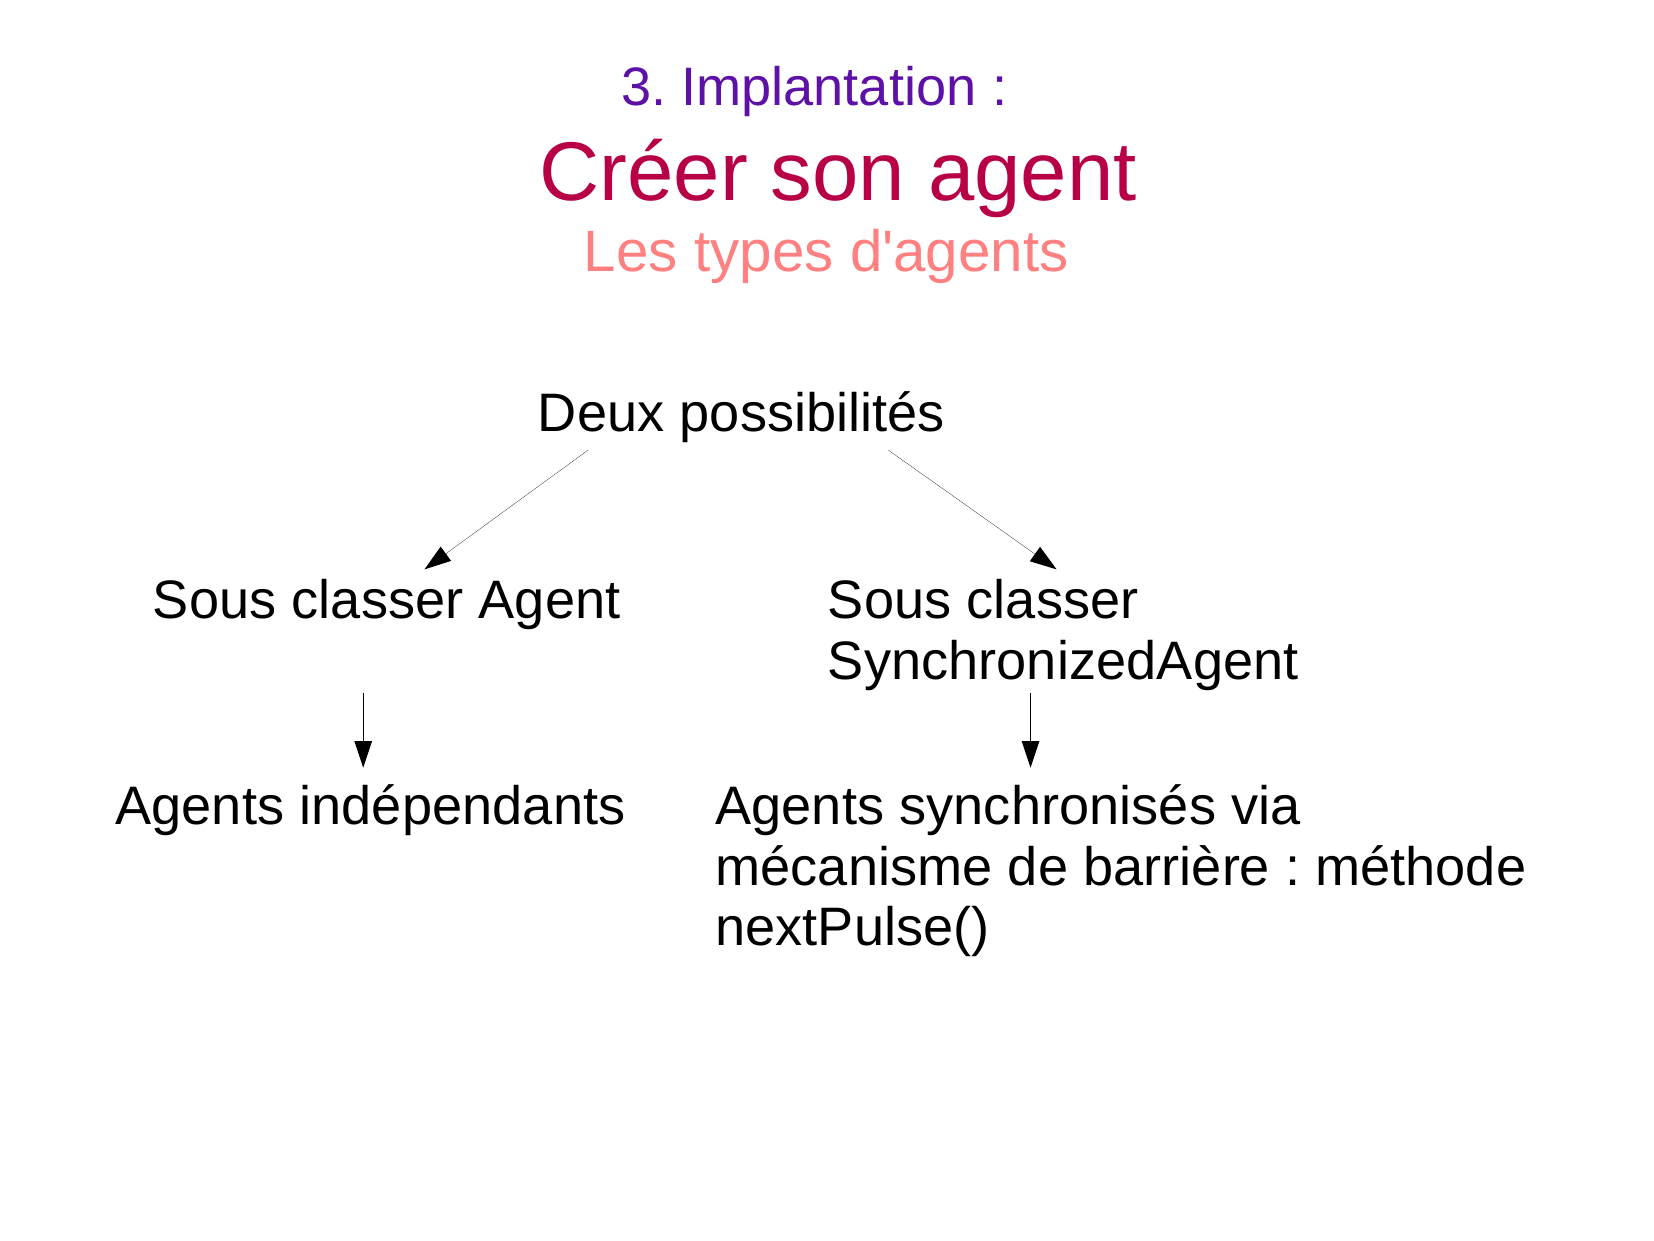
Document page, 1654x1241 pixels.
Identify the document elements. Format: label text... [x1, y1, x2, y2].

text_box Agents indépendants [100, 768, 664, 844]
text_box Deux possibilités [523, 375, 974, 451]
title 3. Implantation : Créer son agent Les types d'agents [82, 22, 1571, 284]
text_box Sous classer Agent [138, 562, 664, 638]
text_box Agents synchronisés via mécanisme de barrière : méthode nextPulse() [700, 768, 1564, 965]
text_box Sous classer SynchronizedAgent [813, 562, 1414, 699]
